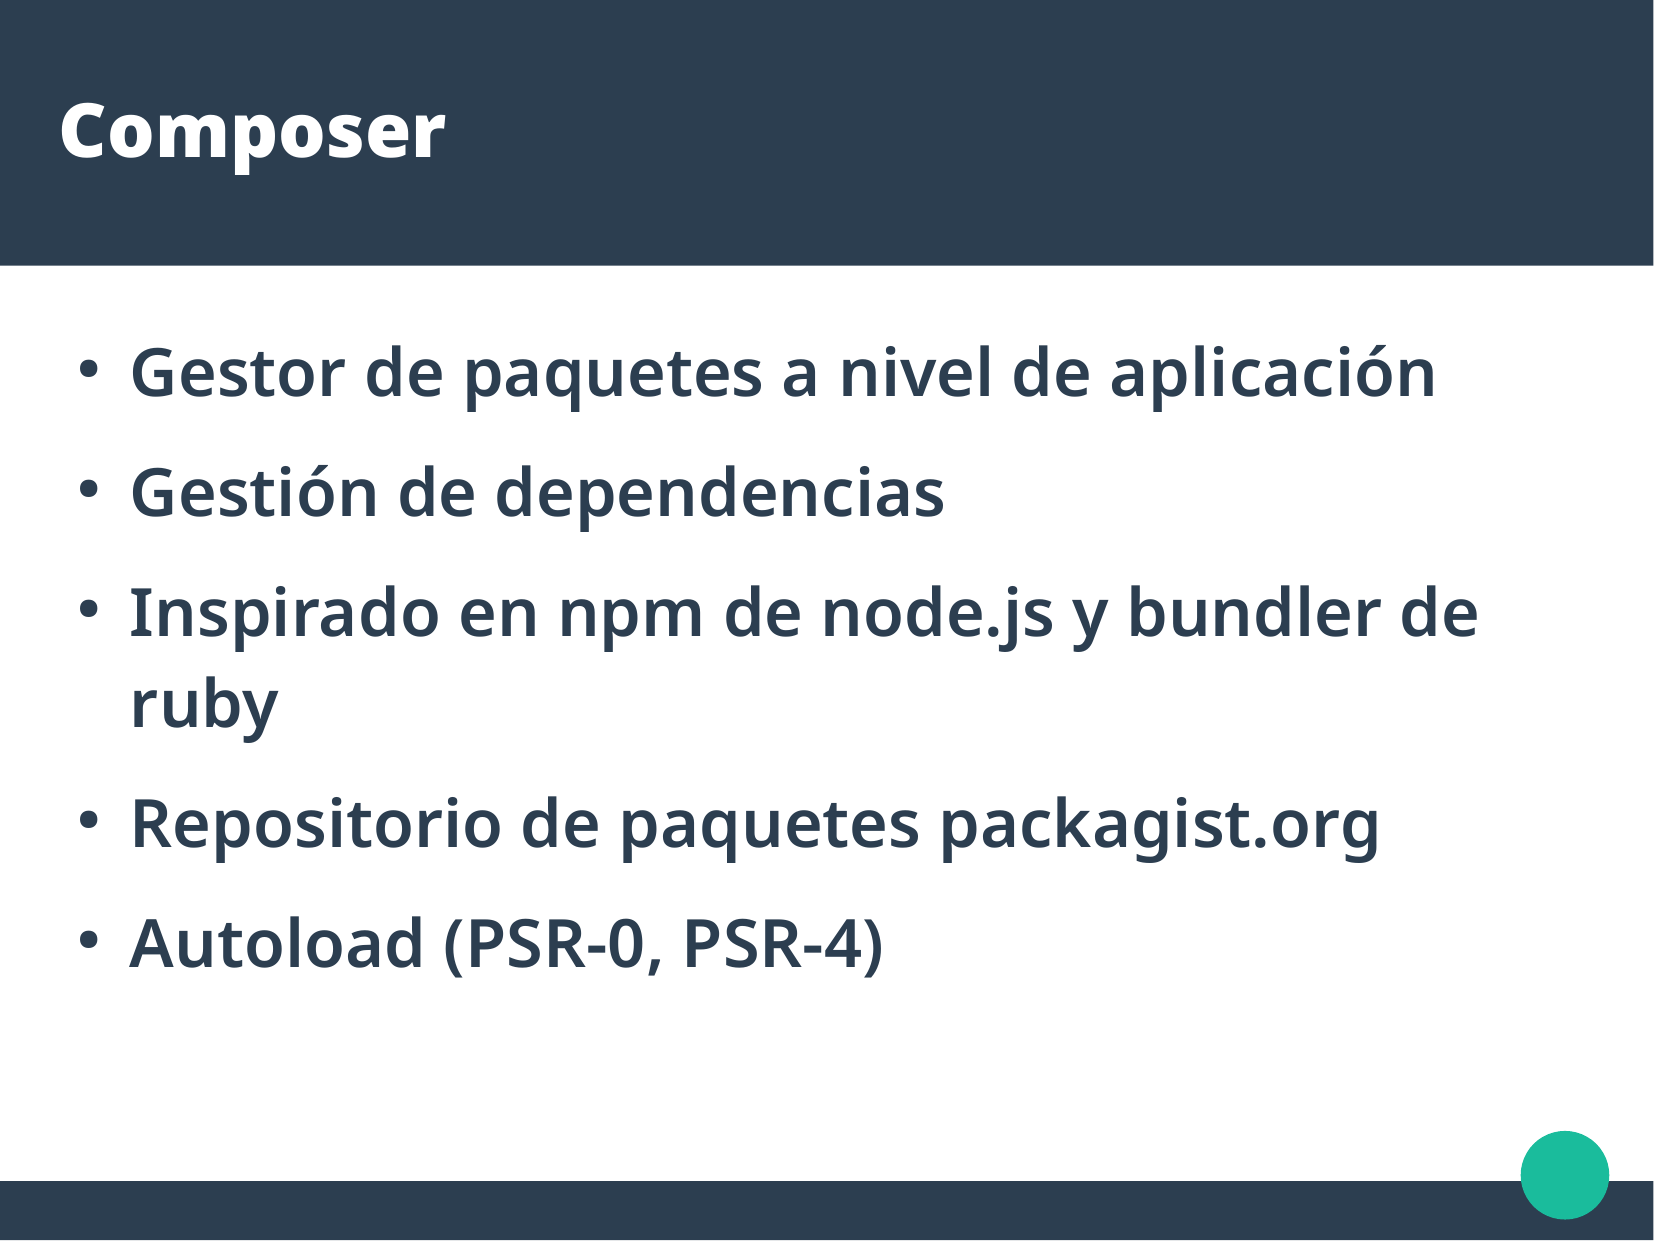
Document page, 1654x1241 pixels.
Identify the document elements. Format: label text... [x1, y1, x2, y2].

title Composer [59, 49, 1595, 207]
list Gestor de paquetes a nivel de aplicación Gestión de dependencias Inspirado en npm de node.js y bundler de ruby Repositorio de paquetes packagist.org Autoload (PSR-0, PSR-4) [59, 324, 1595, 1152]
